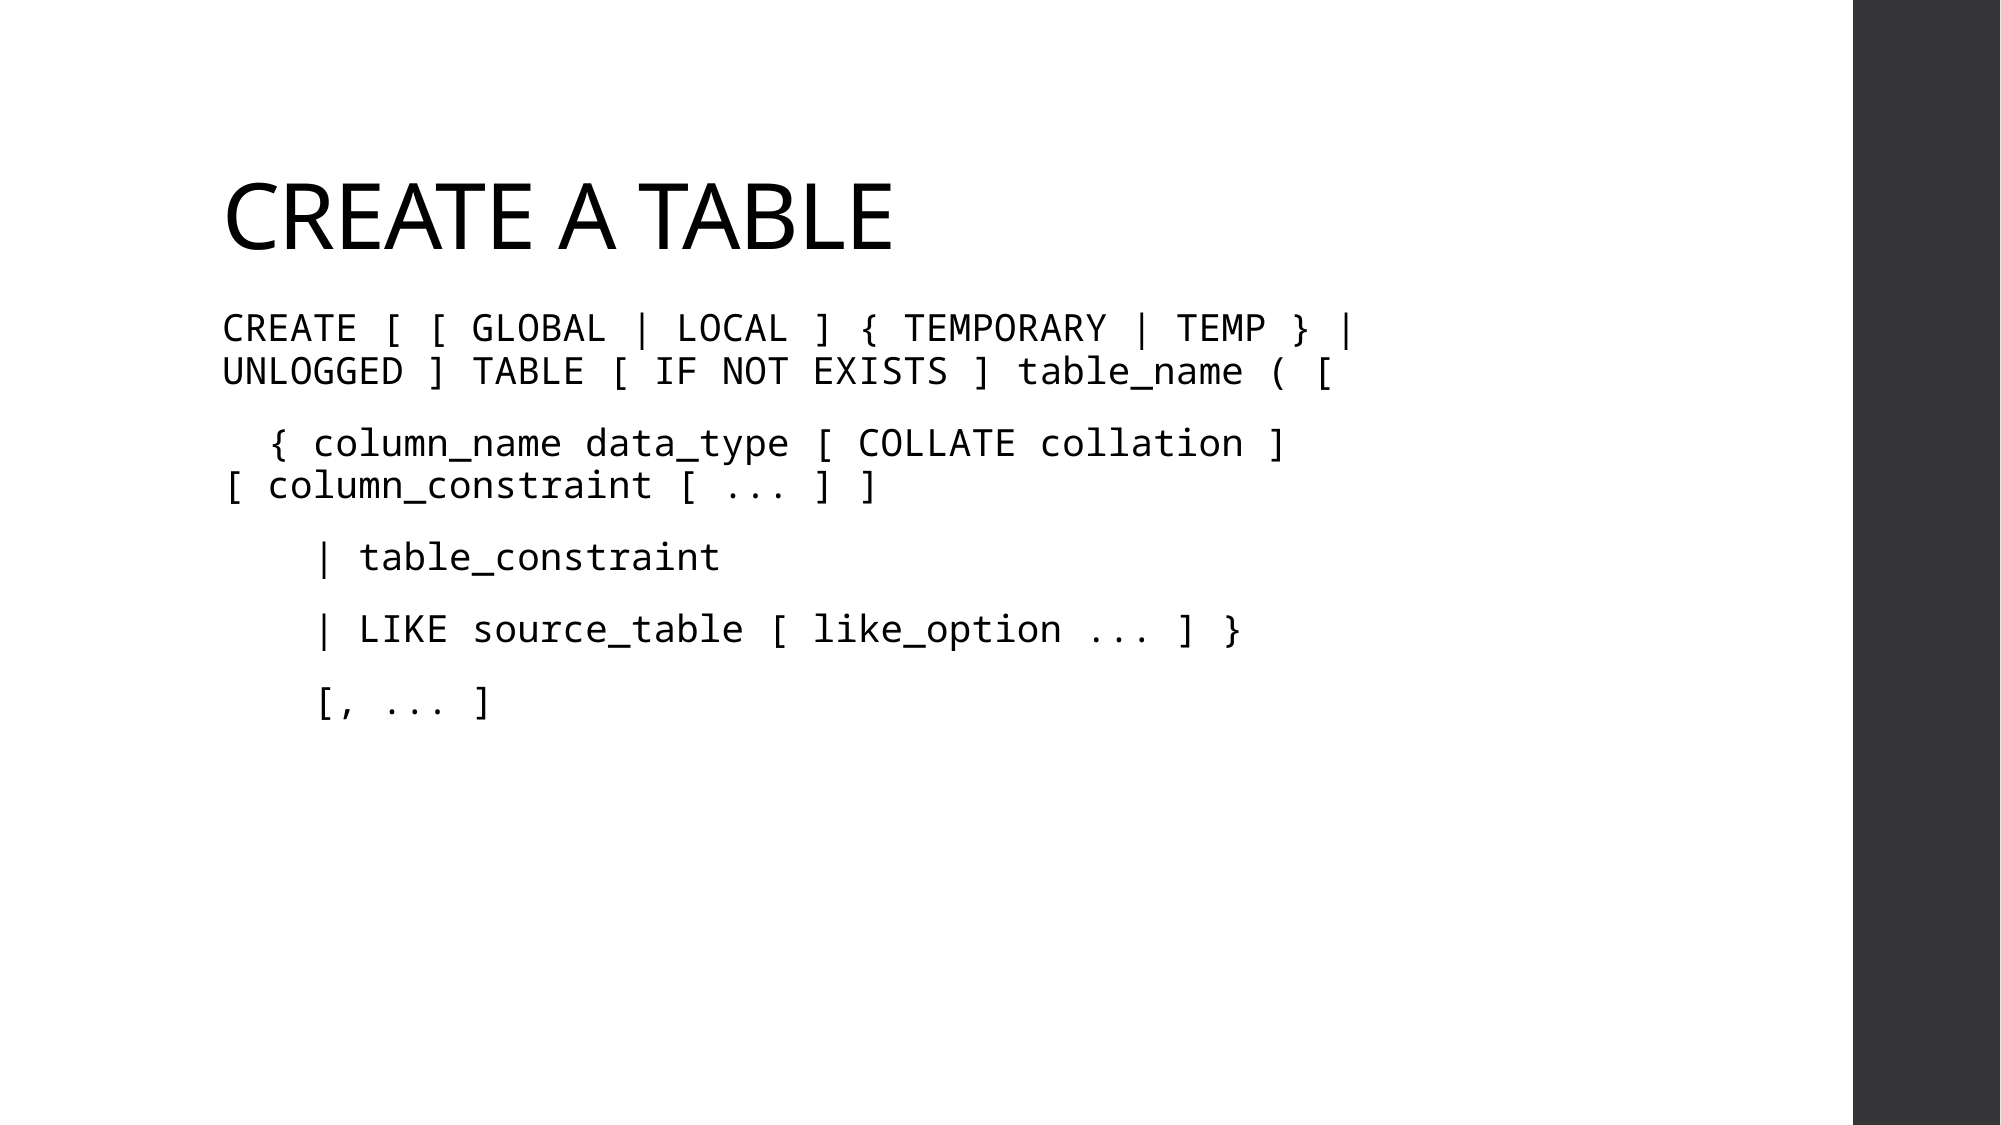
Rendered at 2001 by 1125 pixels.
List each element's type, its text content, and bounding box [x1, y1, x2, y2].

title CREATE A TABLE [206, 60, 1797, 278]
list CREATE [ [ GLOBAL | LOCAL ] { TEMPORARY | TEMP } | UNLOGGED ] TABLE [ IF NOT EXISTS ] table_name ( [ { column_name data_type [ COLLATE collation ] [ column_constraint [ ... ] ] | table_constraint | LIKE source_table [ like_option ... ] } [, ... ] [206, 299, 1617, 1014]
